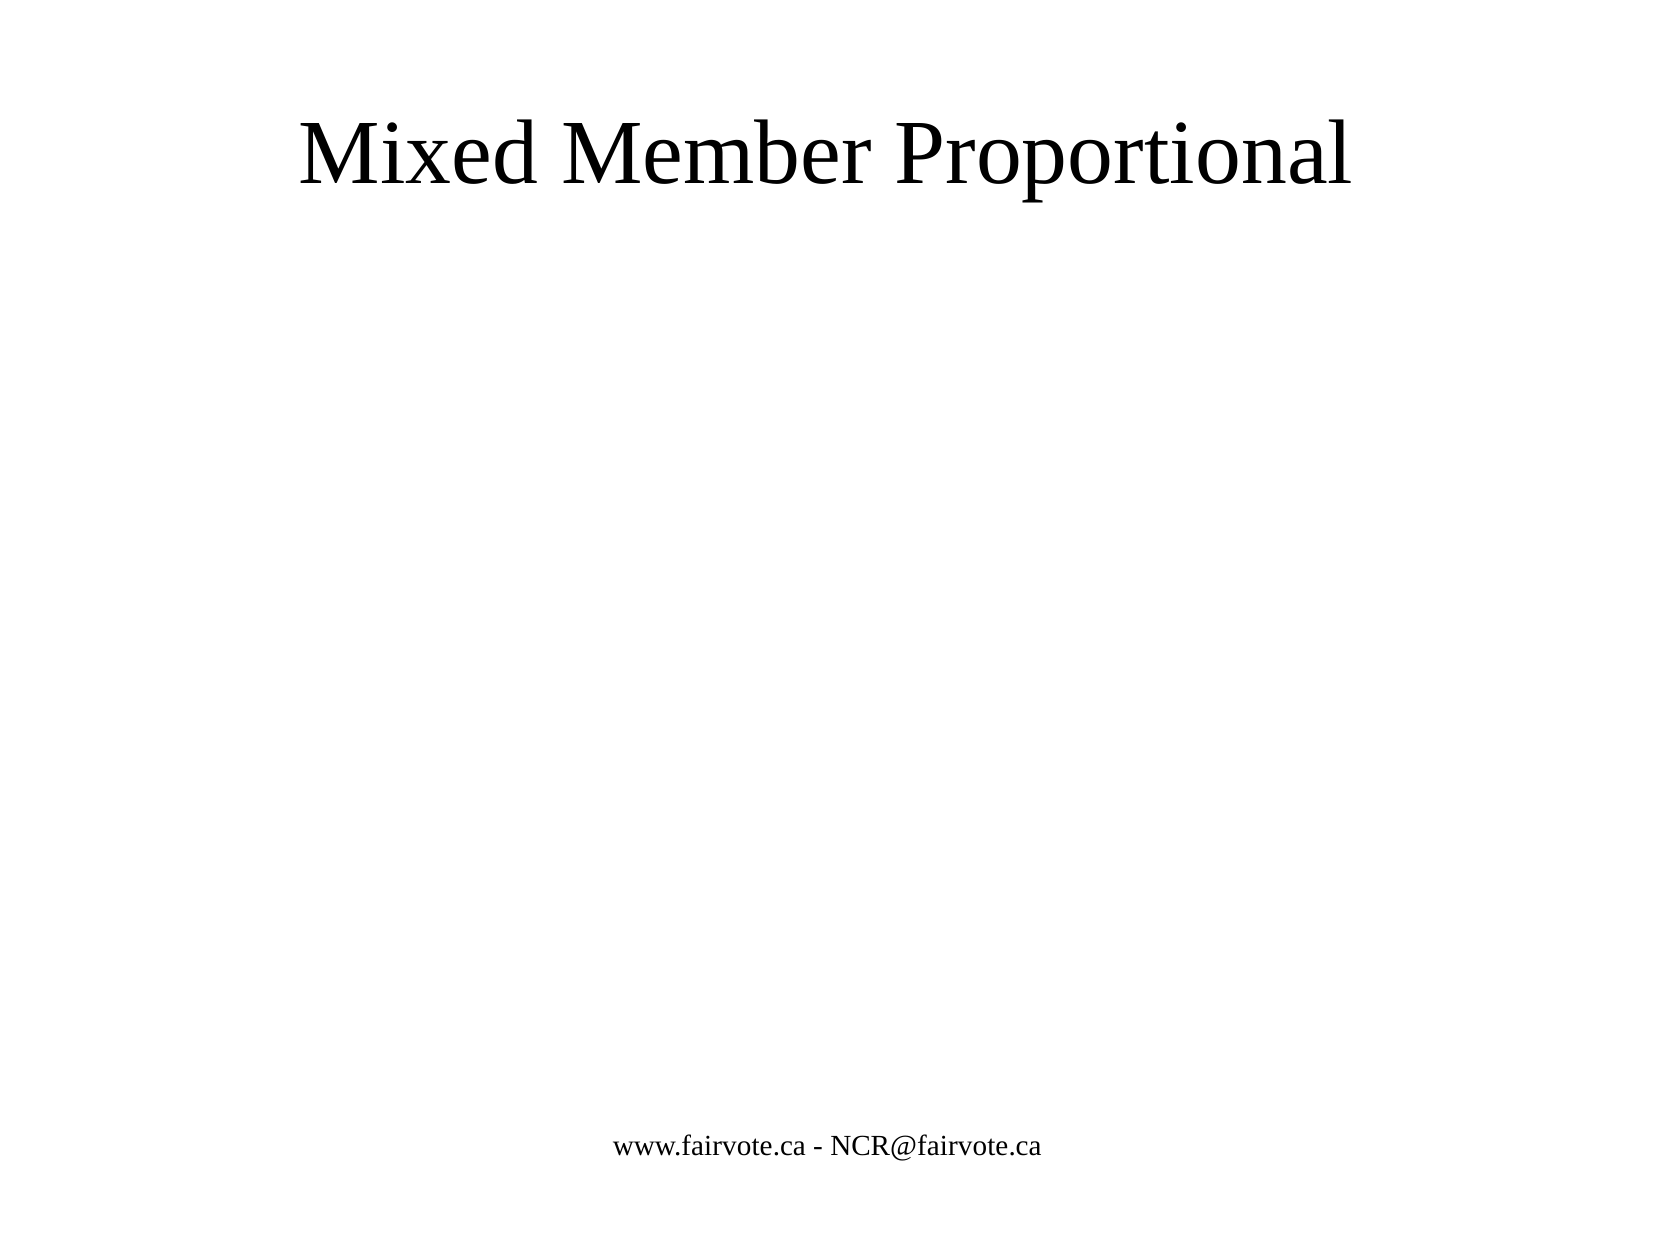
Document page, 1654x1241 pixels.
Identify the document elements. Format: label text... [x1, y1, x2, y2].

title Mixed Member Proportional [82, 49, 1571, 257]
